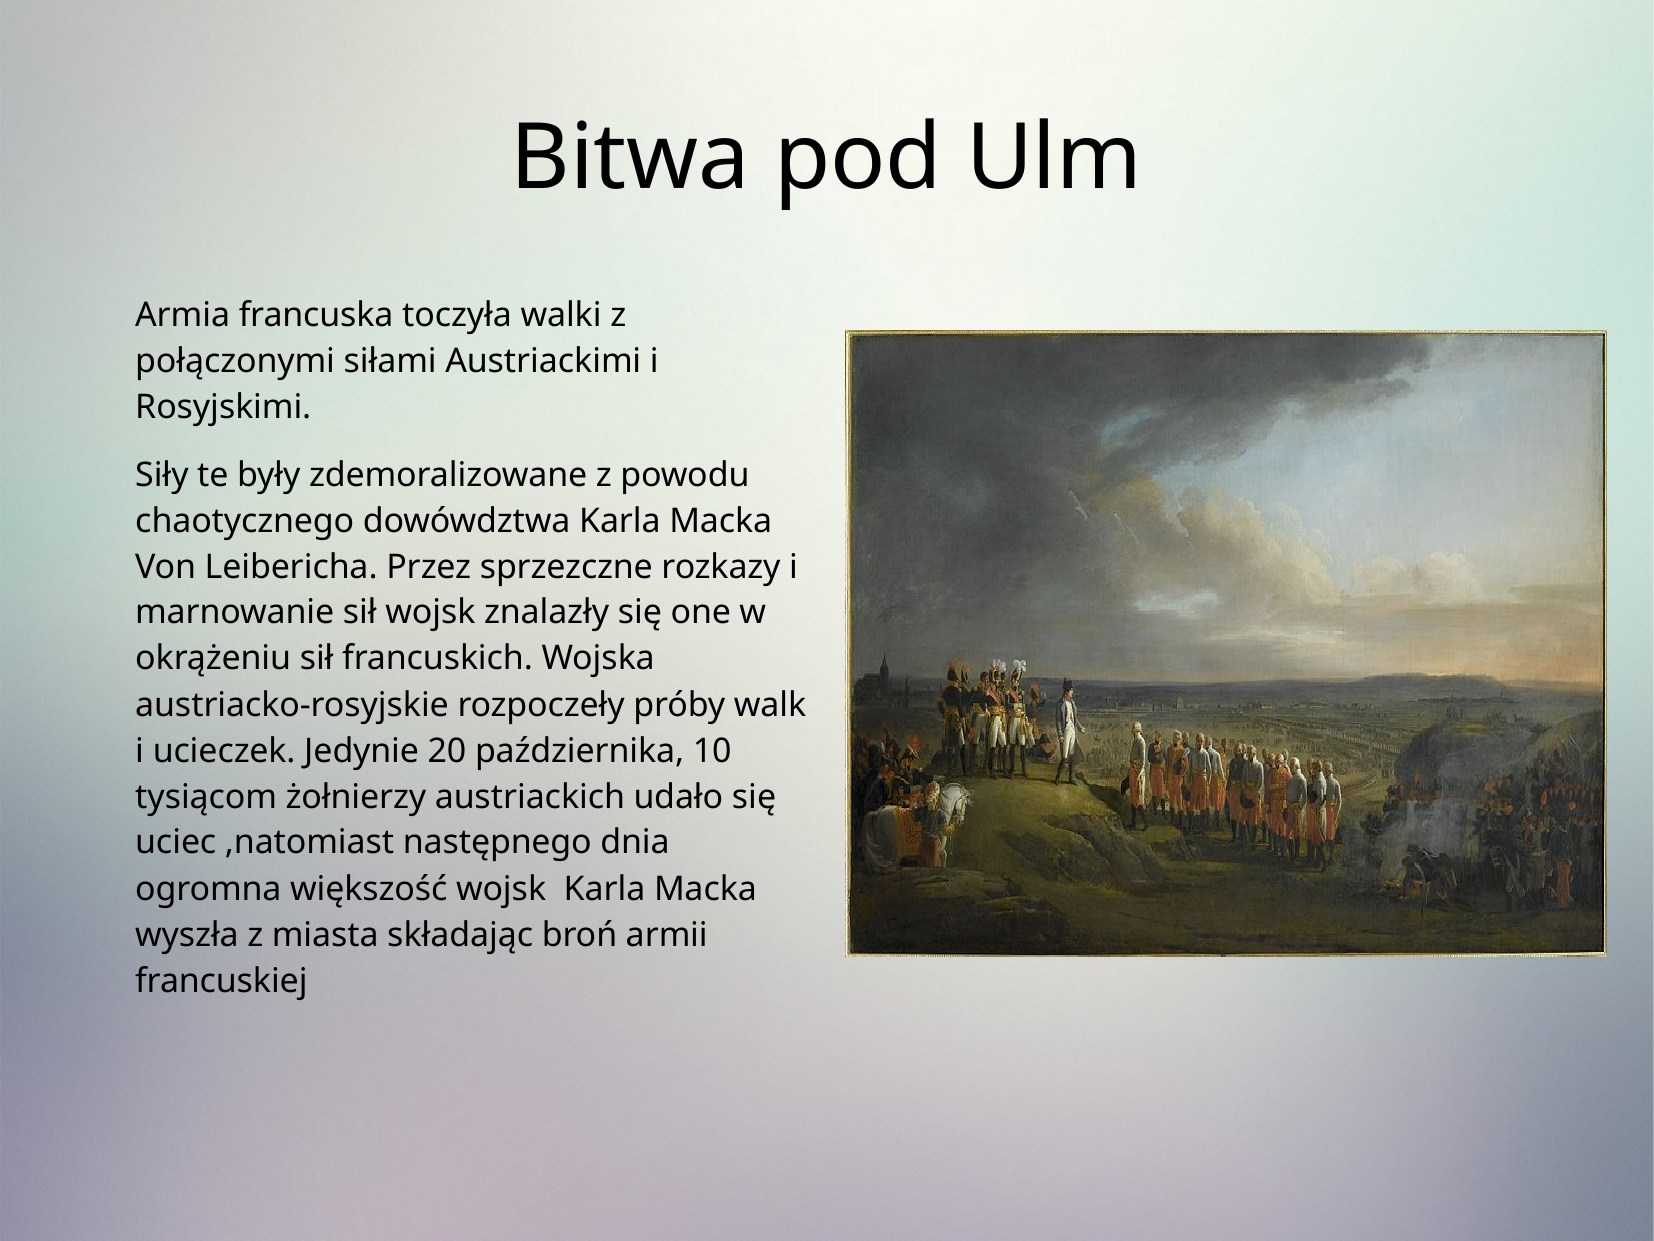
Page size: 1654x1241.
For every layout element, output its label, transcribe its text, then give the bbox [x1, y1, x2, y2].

picture [0, 0, 1654, 1241]
list Armia francuska toczyła walki z połączonymi siłami Austriackimi i Rosyjskimi. Siły te były zdemoralizowane z powodu chaotycznego dowówdztwa Karla Macka Von Leibericha. Przez sprzezczne rozkazy i marnowanie sił wojsk znalazły się one w okrążeniu sił francuskich. Wojska austriacko-rosyjskie rozpoczeły próby walk i ucieczek. Jedynie 20 października, 10 tysiącom żołnierzy austriackich udało się uciec ,natomiast następnego dnia ogromna większość wojsk Karla Macka wyszła z miasta składając broń armii francuskiej [82, 290, 809, 1010]
title Bitwa pod Ulm [82, 49, 1571, 257]
